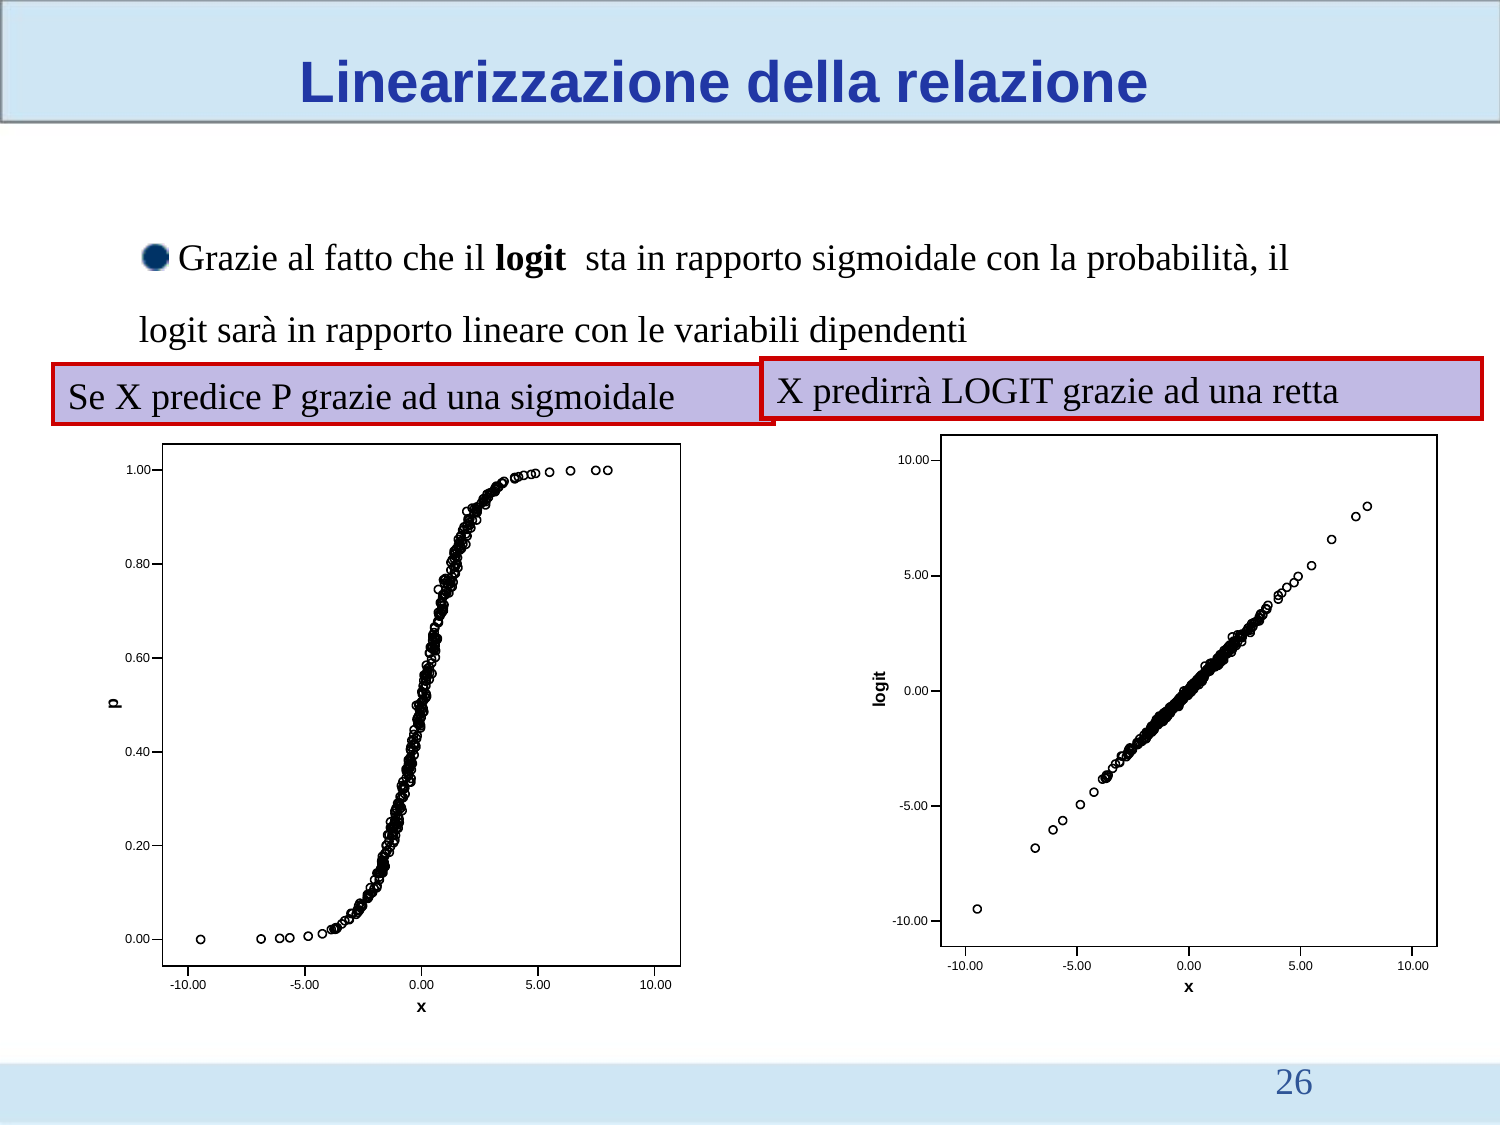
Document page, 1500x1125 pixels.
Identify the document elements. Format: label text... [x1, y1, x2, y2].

picture [0, 0, 1500, 1125]
text_box Grazie al fatto che il logit sta in rapporto sigmoidale con la probabilità, il logit sarà in rapporto lineare con le variabili dipendenti [123, 198, 1368, 358]
slide_number [1074, 1024, 1425, 1103]
text_box X predirrà LOGIT grazie ad una retta [761, 358, 1483, 419]
text_box Se X predice P grazie ad una sigmoidale [53, 364, 774, 425]
title Linearizzazione della relazione [49, 7, 1400, 150]
